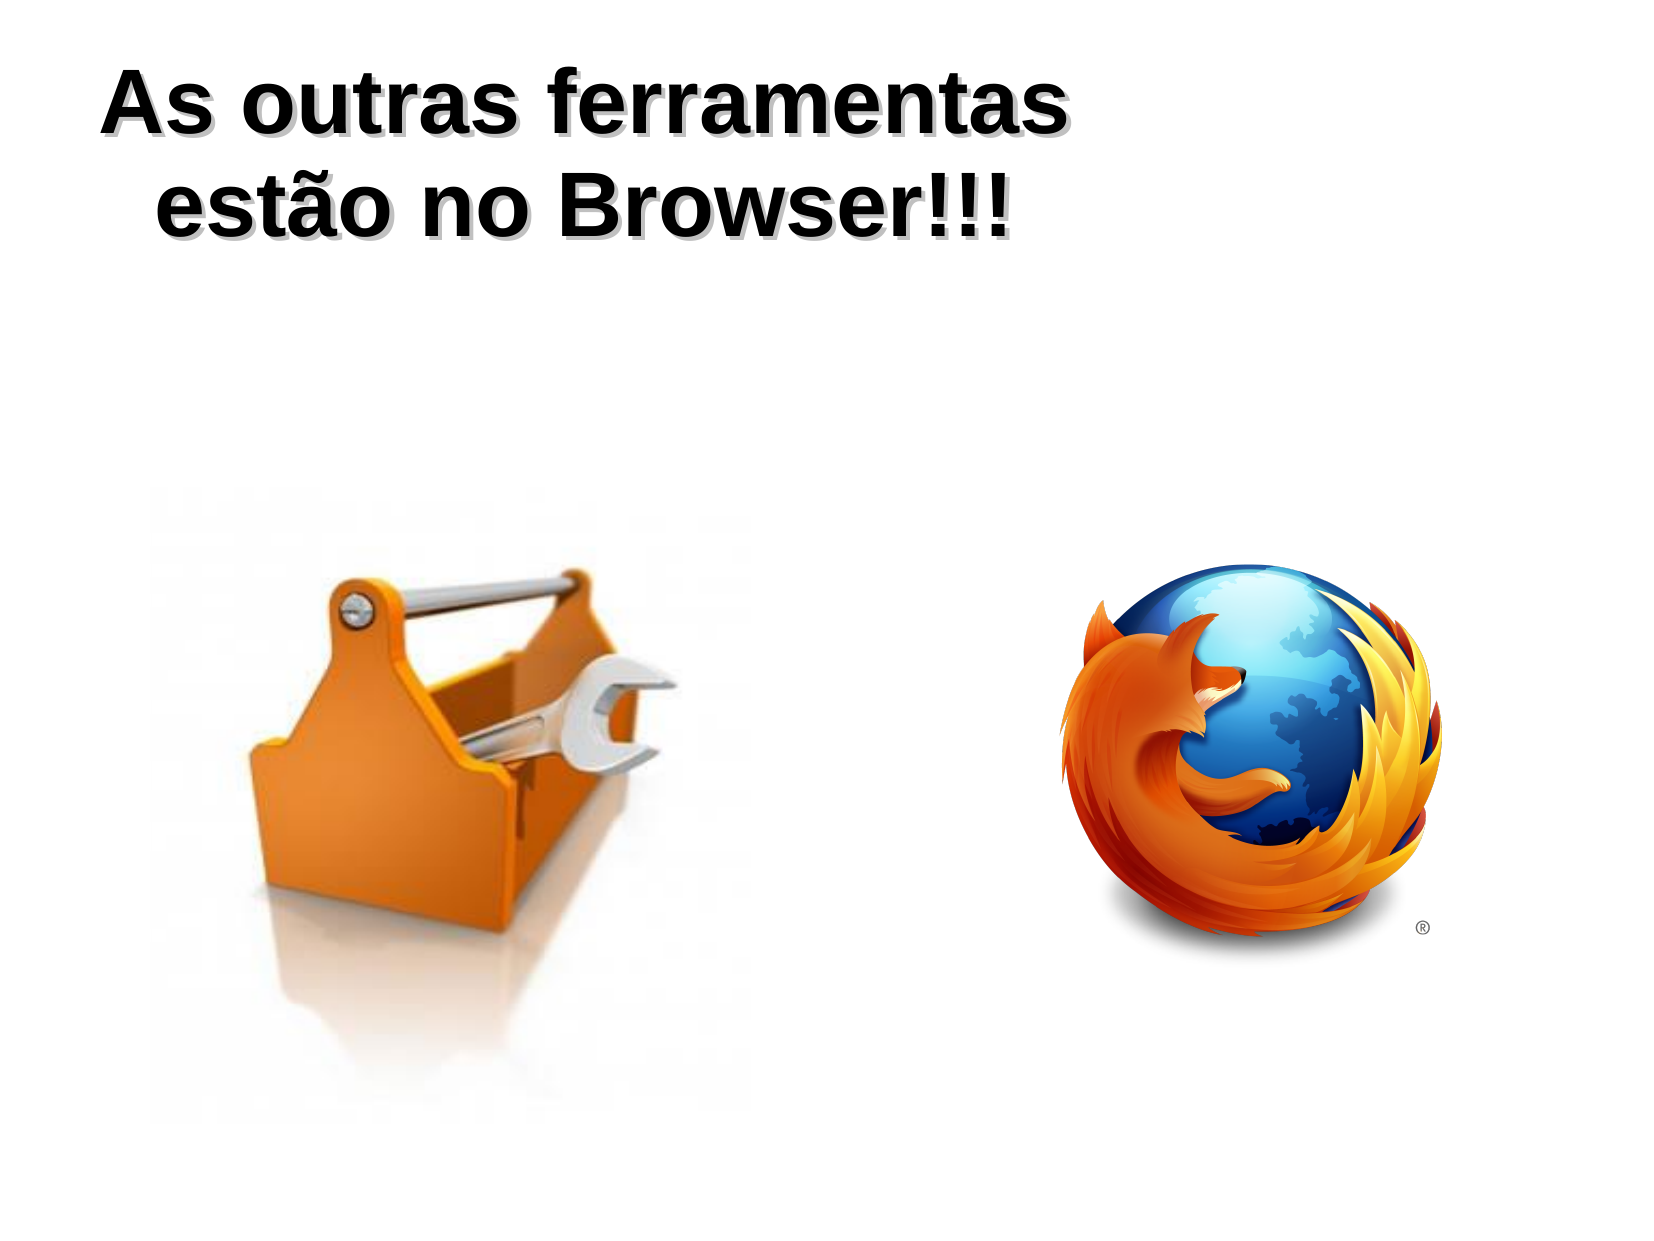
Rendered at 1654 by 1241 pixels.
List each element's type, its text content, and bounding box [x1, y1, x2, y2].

title As outras ferramentas estão no Browser!!! [82, 50, 1088, 256]
picture [1050, 562, 1463, 976]
picture [150, 487, 751, 1124]
